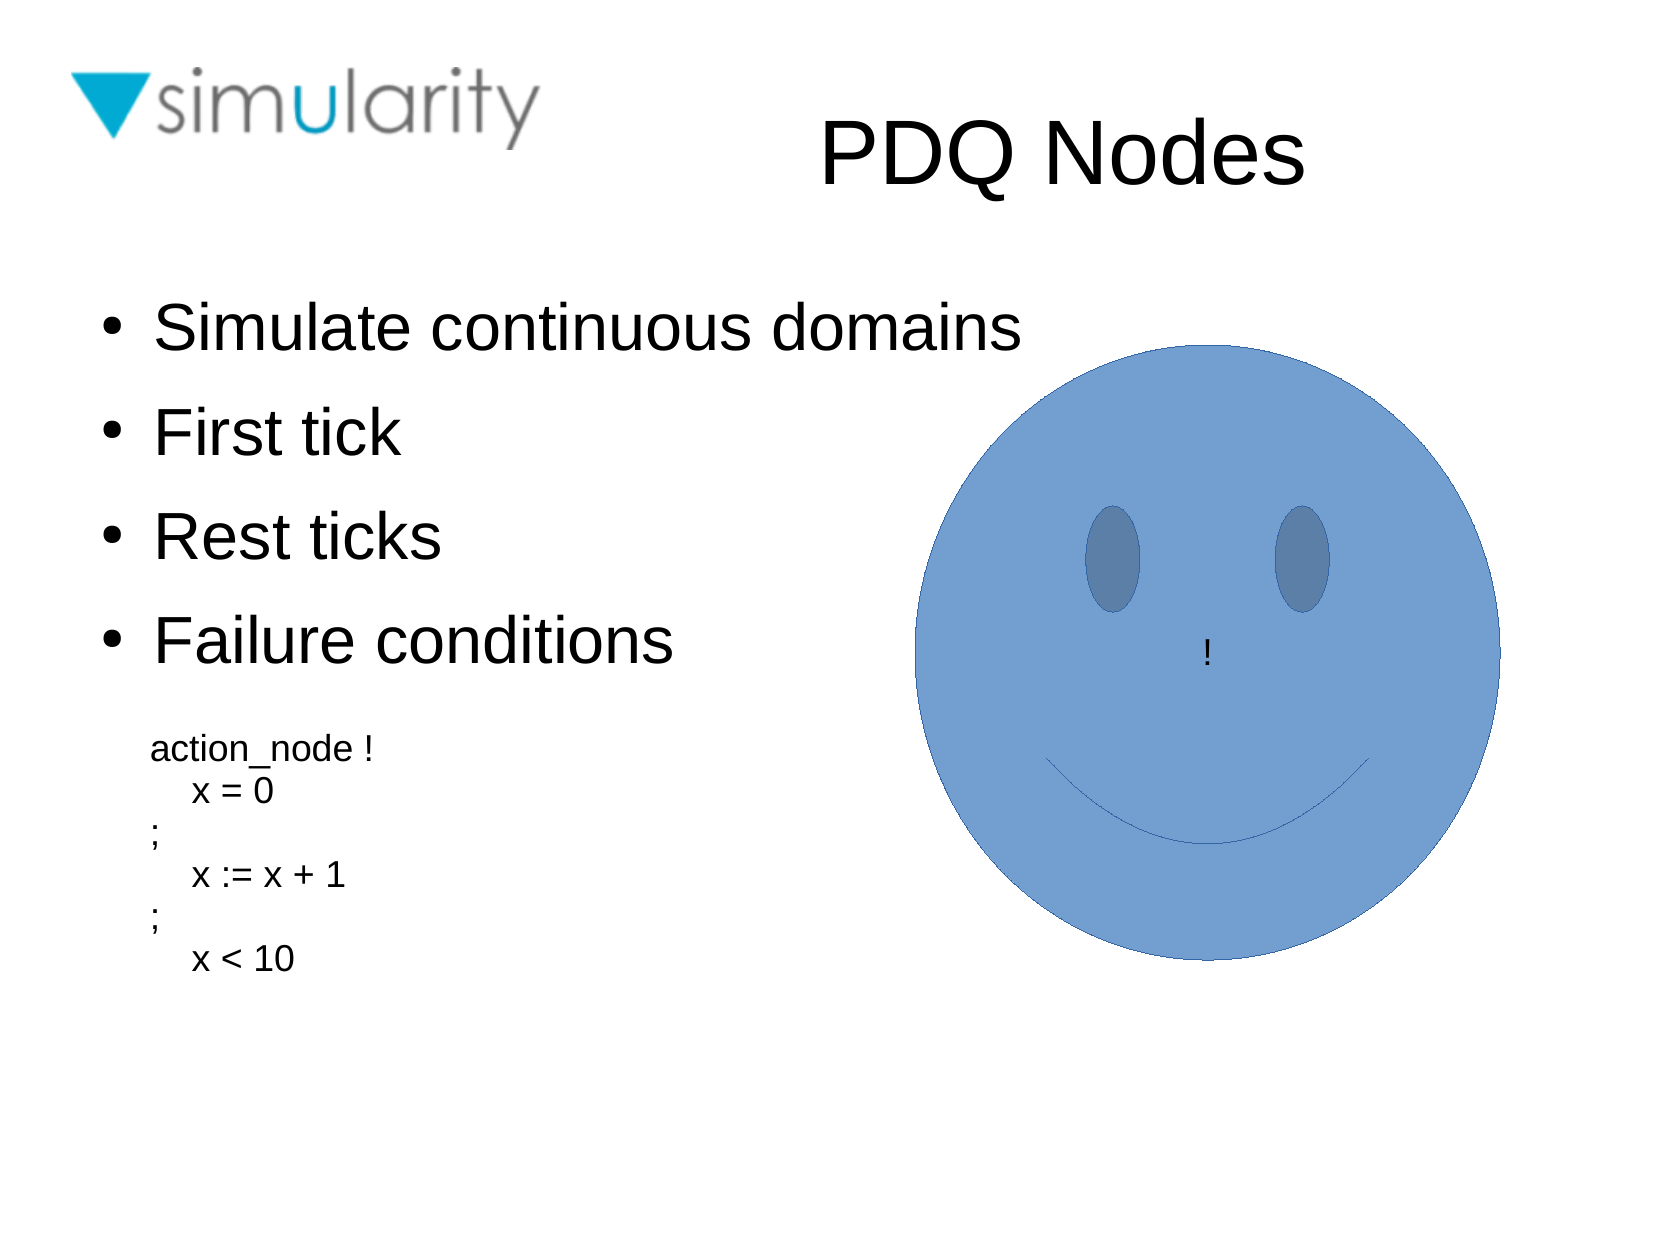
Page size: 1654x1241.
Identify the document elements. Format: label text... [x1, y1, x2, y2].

title PDQ Nodes [555, 49, 1571, 257]
text_box ! [915, 345, 1501, 961]
list Simulate continuous domains First tick Rest ticks Failure conditions [82, 290, 1571, 1010]
picture [71, 67, 541, 150]
text_box action_node ! x = 0 ; x := x + 1 ; x < 10 [135, 720, 796, 987]
